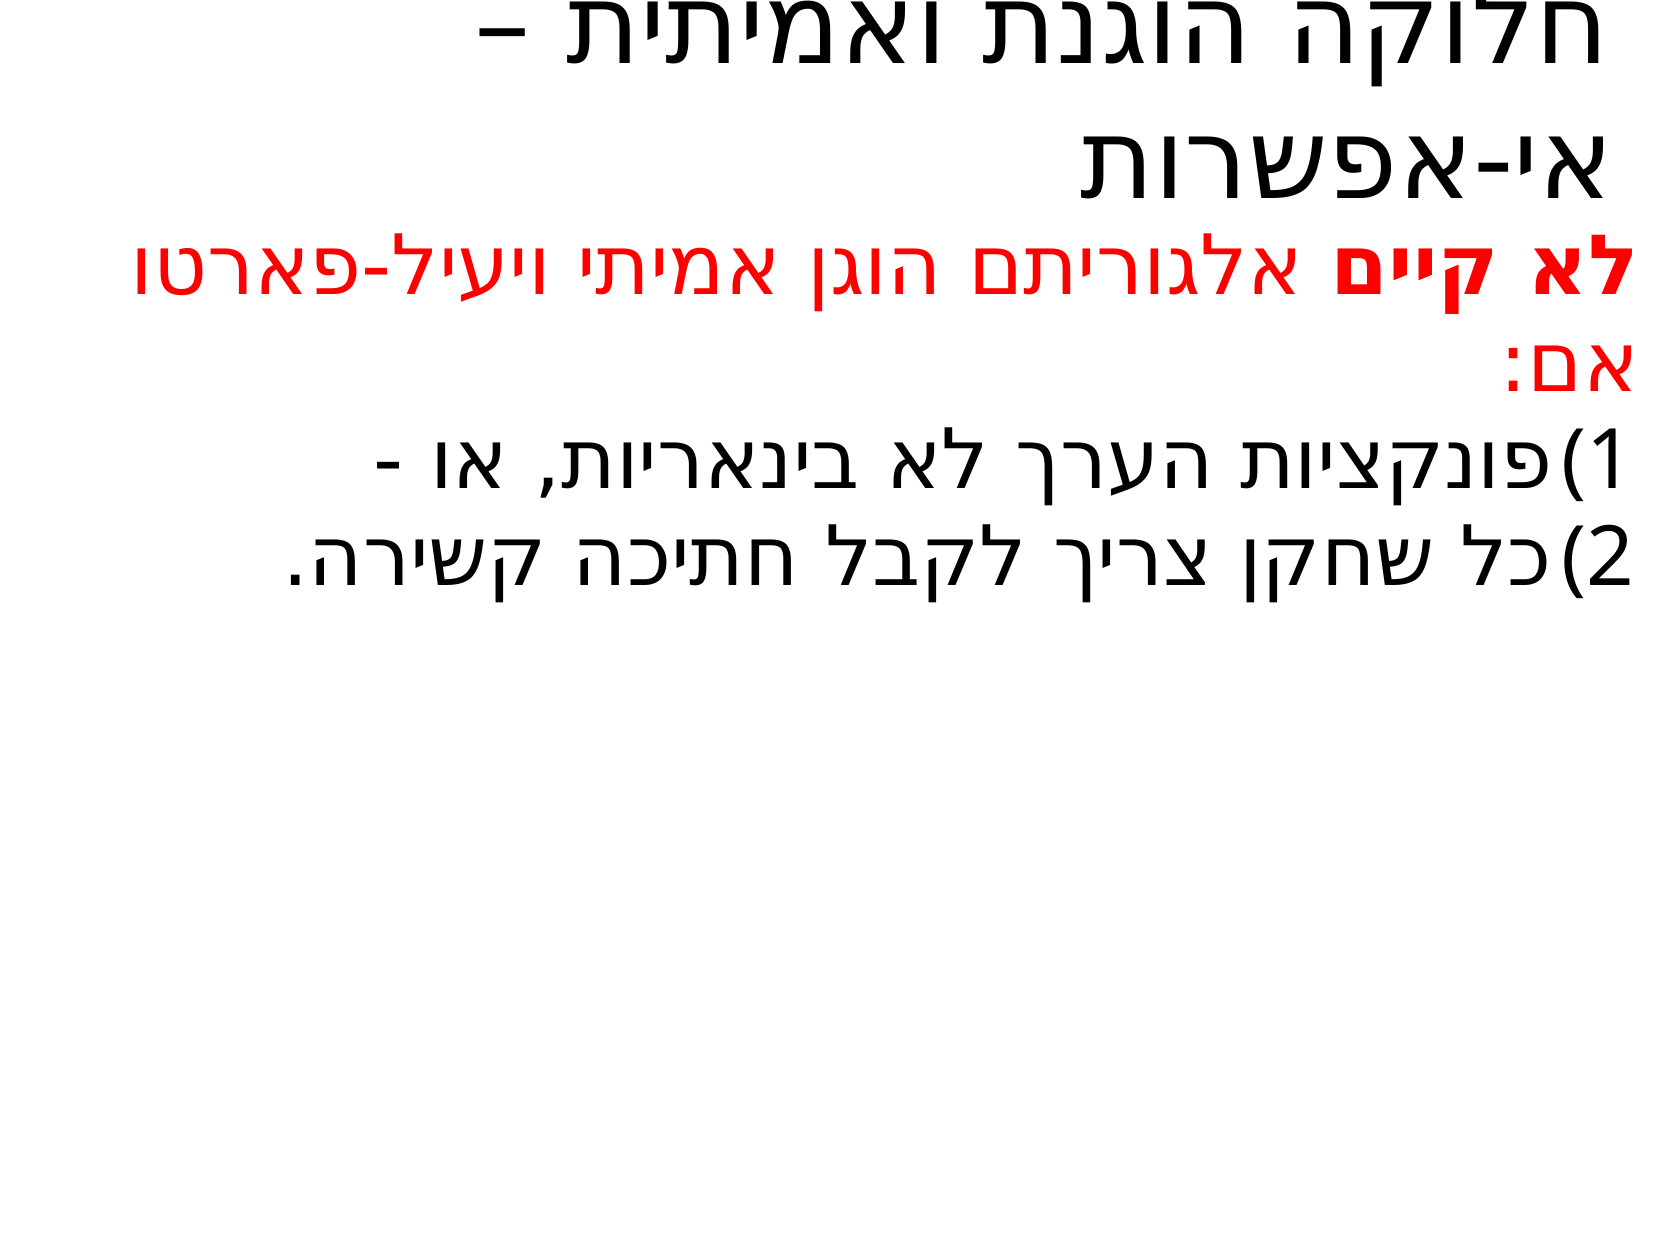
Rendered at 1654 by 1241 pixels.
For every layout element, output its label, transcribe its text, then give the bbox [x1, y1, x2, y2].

title חלוקה הוגנת ואמיתית – אי-אפשרות [0, 7, 1654, 166]
text_box לא קיים אלגוריתם הוגן אמיתי ויעיל-פארטו אם: פונקציות הערך לא בינאריות, או - כל שחקן צריך לקבל חתיכה קשירה. [0, 210, 1654, 526]
